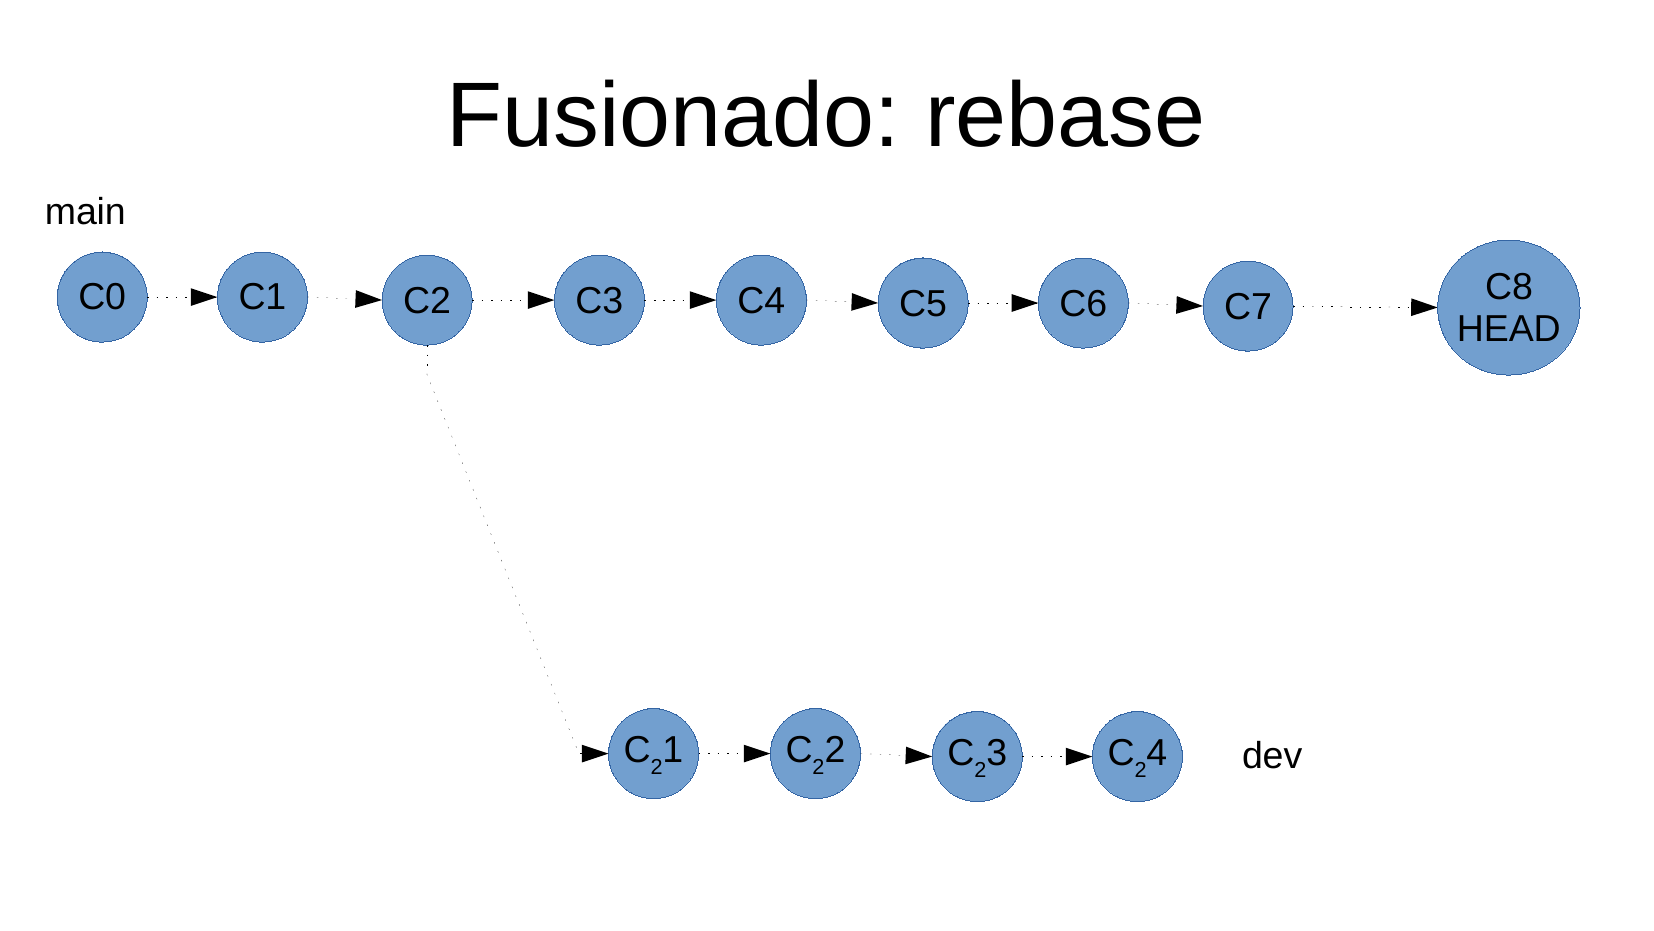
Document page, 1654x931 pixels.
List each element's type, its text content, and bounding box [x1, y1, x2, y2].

text_box dev [1227, 726, 1348, 784]
text_box C4 [716, 255, 807, 346]
text_box C5 [878, 258, 969, 349]
text_box C22 [770, 708, 861, 799]
text_box C21 [608, 708, 699, 799]
text_box C8 HEAD [1437, 240, 1581, 376]
text_box main [30, 183, 196, 241]
text_box C3 [554, 255, 645, 346]
text_box C2 [382, 255, 473, 346]
title Fusionado: rebase [82, 37, 1571, 193]
text_box C24 [1092, 711, 1183, 802]
text_box C7 [1203, 261, 1294, 352]
text_box C6 [1038, 258, 1129, 349]
text_box C23 [932, 711, 1023, 802]
text_box C1 [217, 252, 308, 343]
text_box C0 [57, 252, 148, 343]
